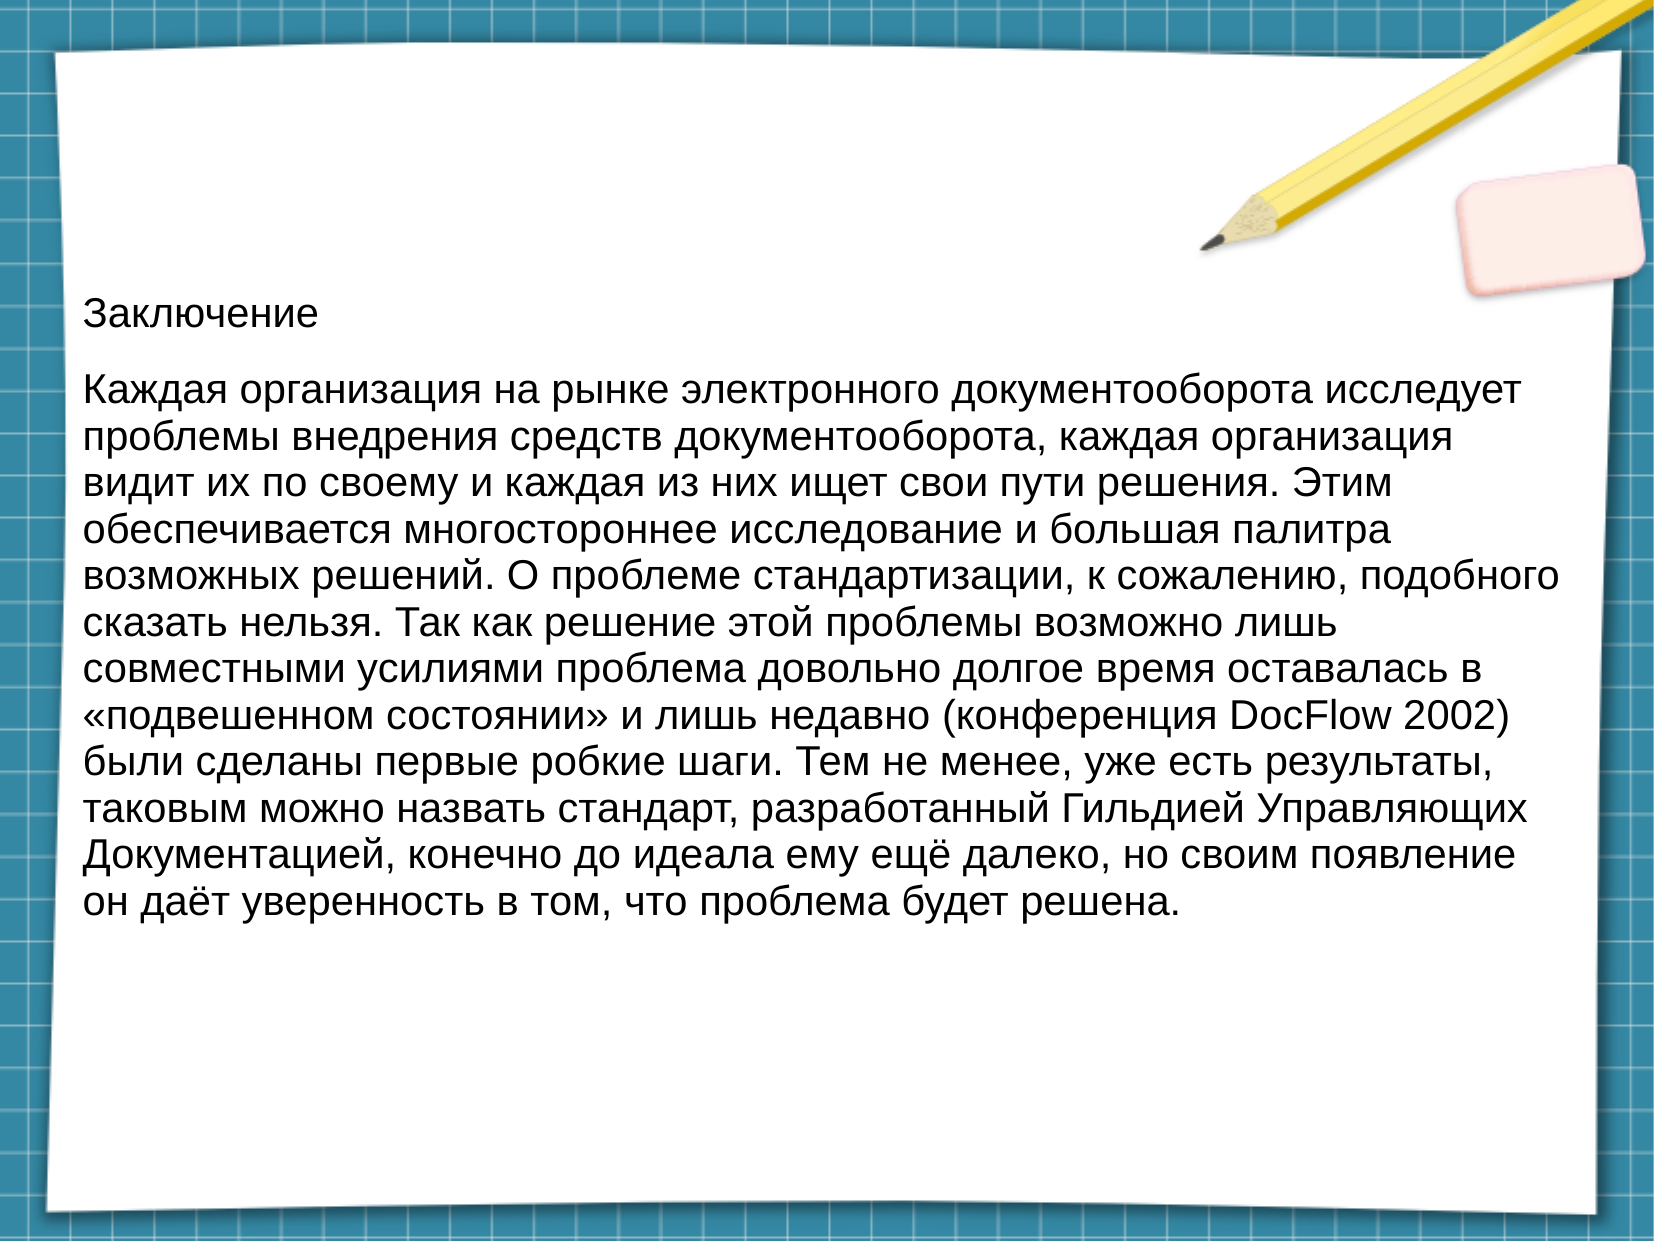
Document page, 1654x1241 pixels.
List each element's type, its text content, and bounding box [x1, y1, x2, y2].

list Заключение Каждая организация на рынке электронного документооборота исследует проблемы внедрения средств документооборота, каждая организация видит их по своему и каждая из них ищет свои пути решения. Этим обеспечивается многостороннее исследование и большая палитра возможных решений. О проблеме стандартизации, к сожалению, подобного сказать нельзя. Так как решение этой проблемы возможно лишь совместными усилиями проблема довольно долгое время оставалась в «подвешенном состоянии» и лишь недавно (конференция DocFlow 2002) были сделаны первые робкие шаги. Тем не менее, уже есть результаты, таковым можно назвать стандарт, разработанный Гильдией Управляющих Документацией, конечно до идеала ему ещё далеко, но своим появление он даёт уверенность в том, что проблема будет решена. [82, 290, 1571, 1010]
picture [0, 0, 1654, 1241]
